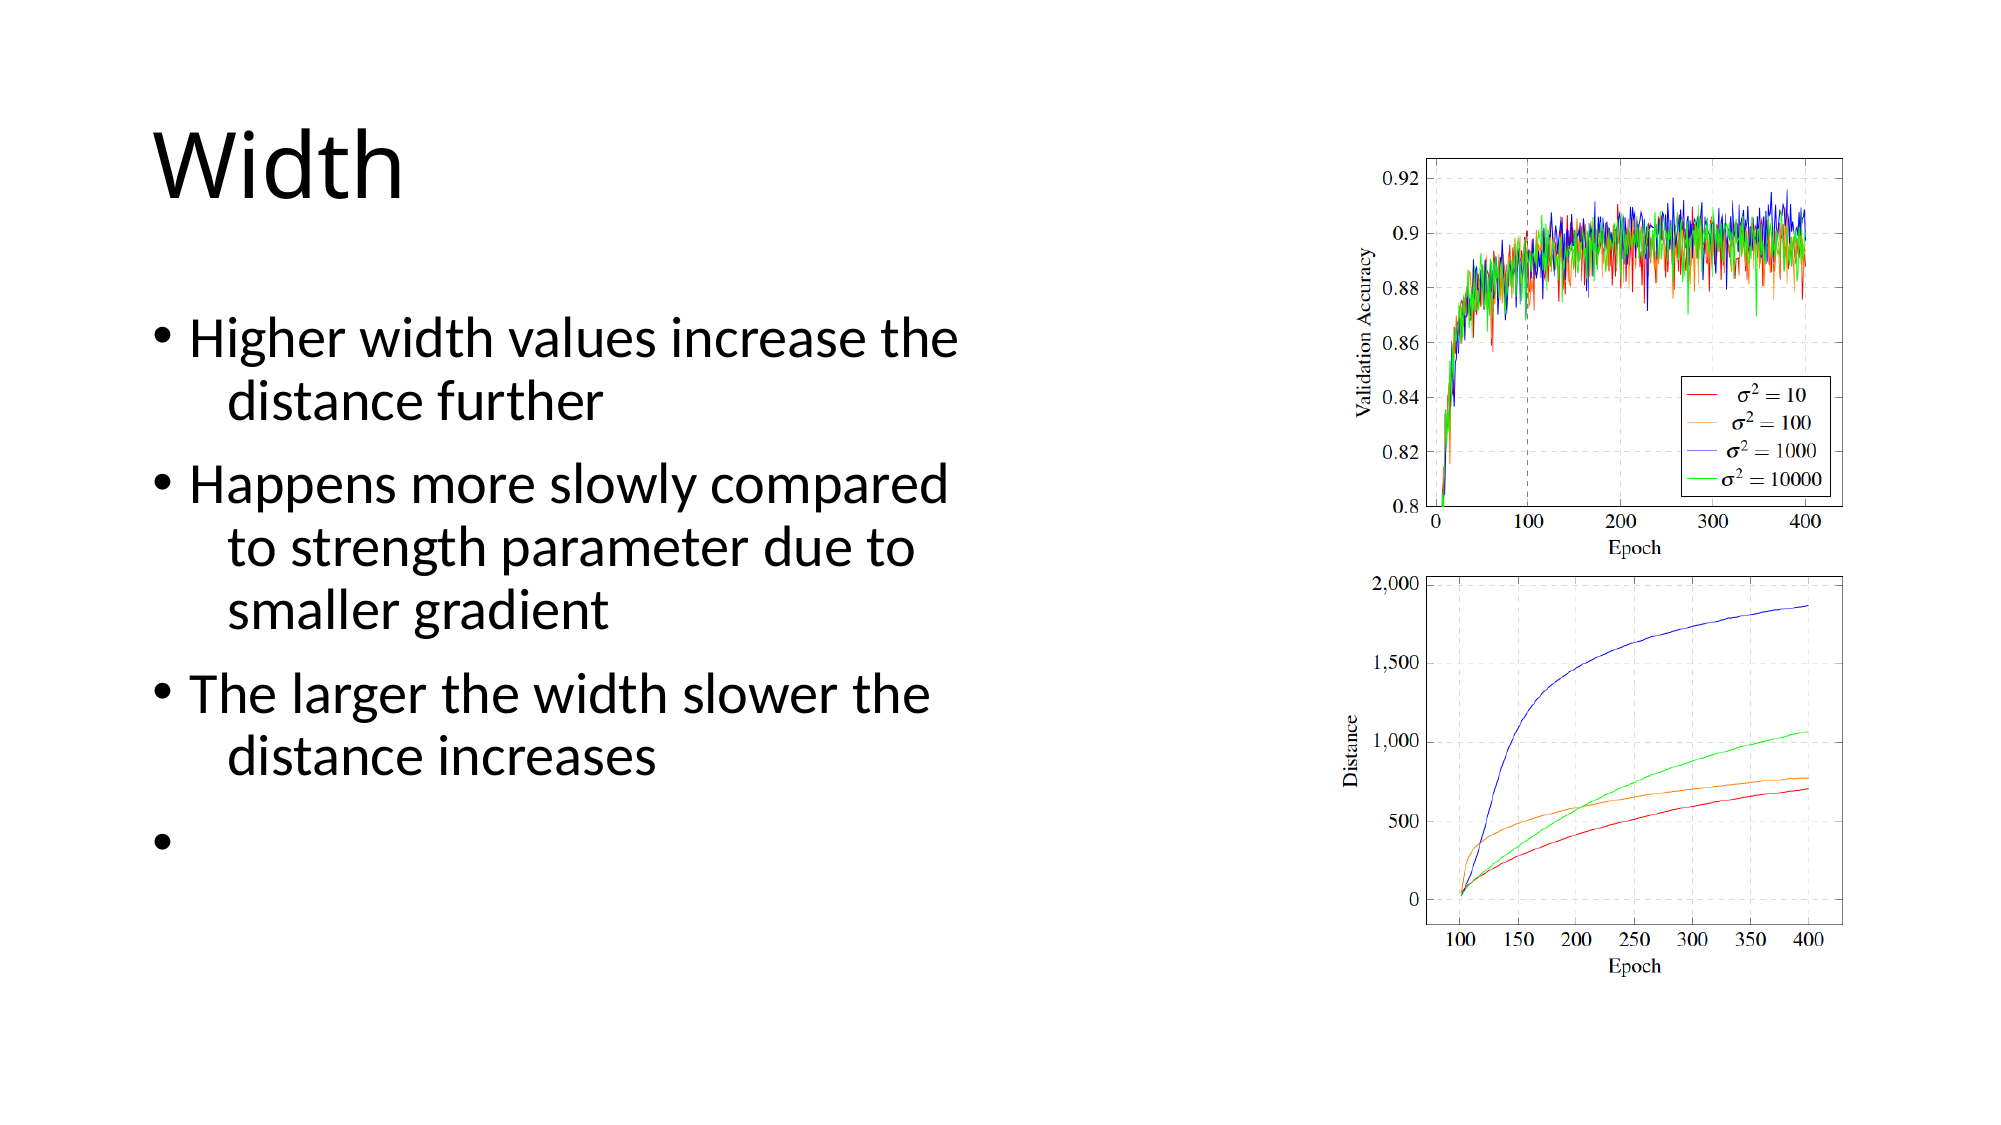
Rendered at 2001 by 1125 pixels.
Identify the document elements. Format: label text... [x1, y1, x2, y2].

title Width [137, 59, 1863, 278]
list Higher width values increase the distance further Happens more slowly compared to strength parameter due to smaller gradient The larger the width slower the distance increases [137, 299, 988, 1014]
picture [1332, 134, 1863, 1014]
